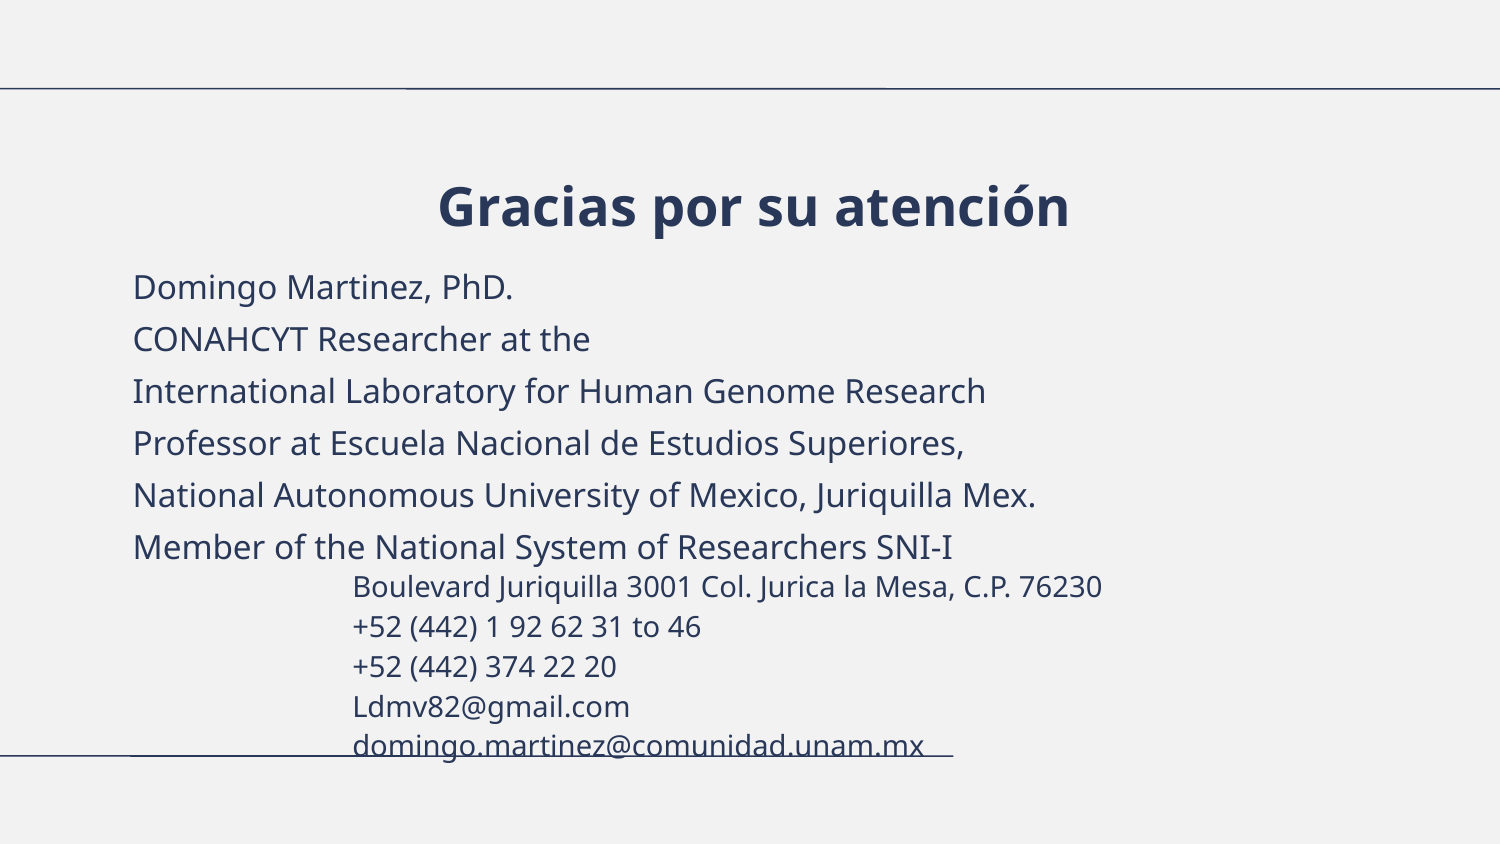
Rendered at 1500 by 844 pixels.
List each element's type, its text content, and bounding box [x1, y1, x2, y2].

title Gracias por su atención [132, 20, 1377, 257]
title Domingo Martinez, PhD. CONAHCYT Researcher at the International Laboratory for Human Genome Research Professor at Escuela Nacional de Estudios Superiores, National Autonomous University of Mexico, Juriquilla Mex. Member of the National System of Researchers SNI-I [132, 257, 1377, 523]
text_box Boulevard Juriquilla 3001 Col. Jurica la Mesa, C.P. 76230 +52 (442) 1 92 62 31 to 46 +52 (442) 374 22 20 Ldmv82@gmail.com domingo.martinez@comunidad.unam.mx [337, 559, 1185, 746]
